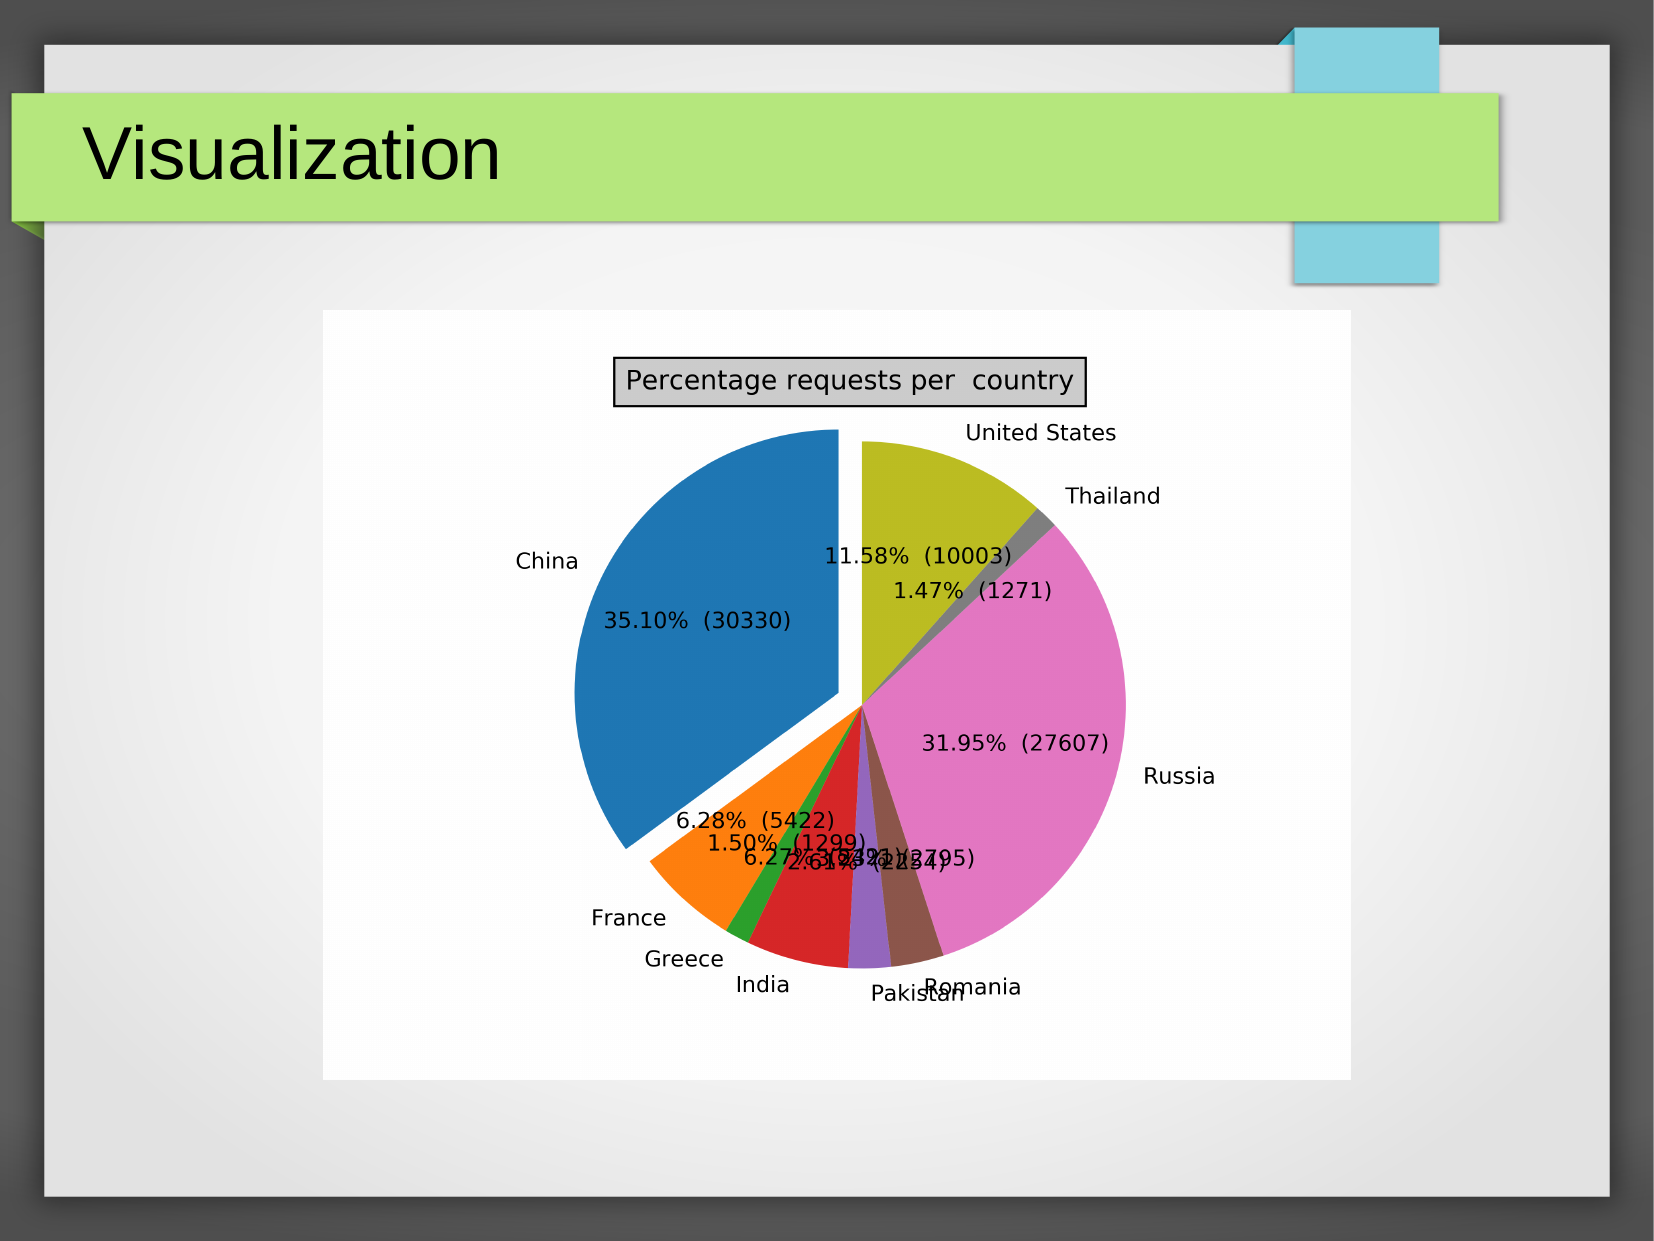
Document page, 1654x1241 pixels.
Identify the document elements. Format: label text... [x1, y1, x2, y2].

picture [0, 0, 1654, 1241]
title Visualization [82, 94, 1264, 213]
